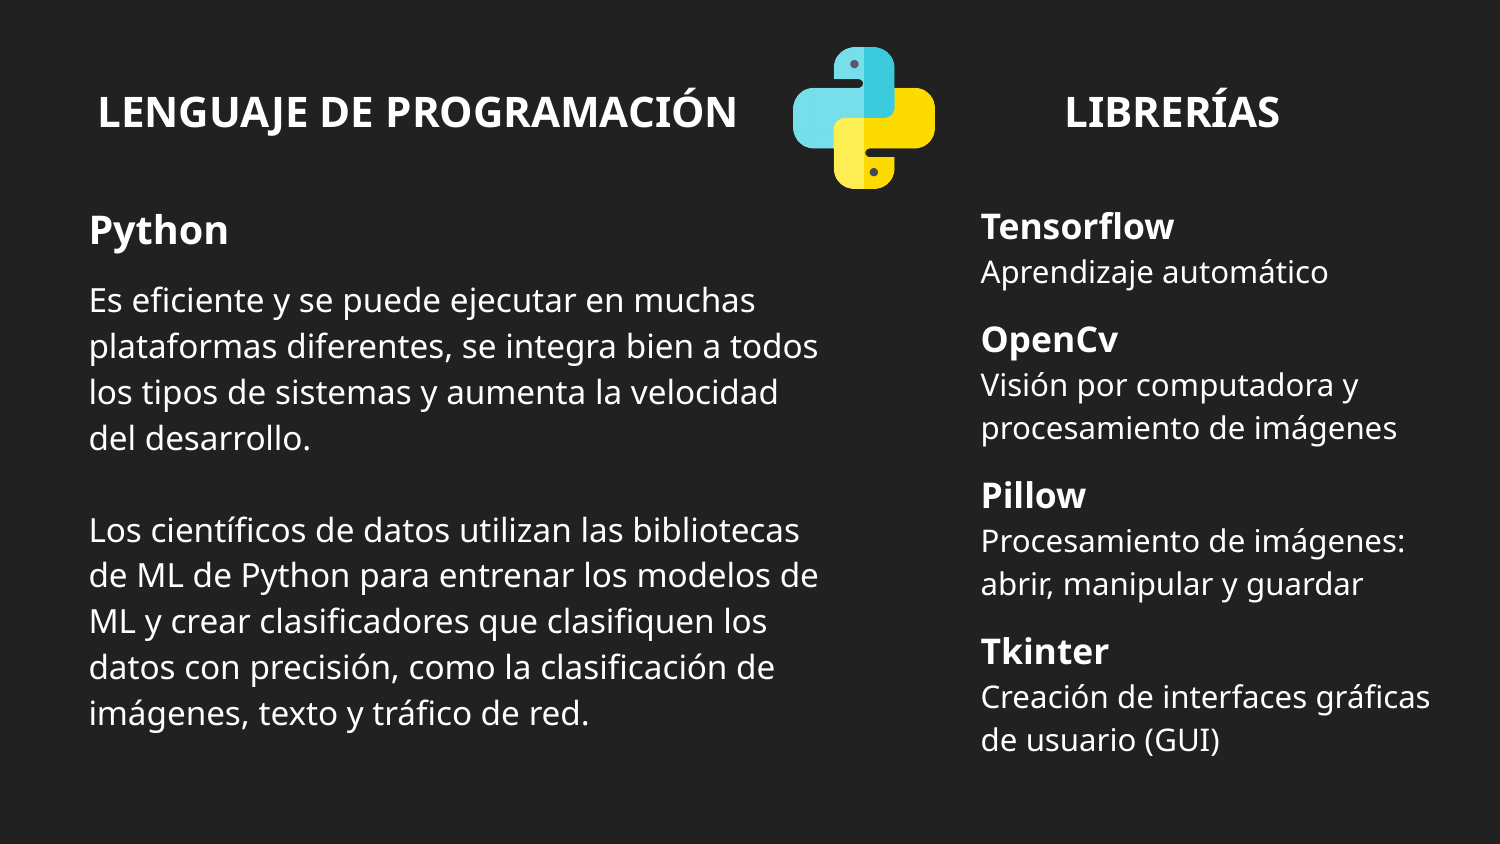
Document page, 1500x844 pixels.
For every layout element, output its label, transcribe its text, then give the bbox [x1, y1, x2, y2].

picture [793, 47, 935, 189]
text_box LENGUAJE DE PROGRAMACIÓN [73, 70, 763, 165]
text_box Python Es eficiente y se puede ejecutar en muchas plataformas diferentes, se integra bien a todos los tipos de sistemas y aumenta la velocidad del desarrollo. Los científicos de datos utilizan las bibliotecas de ML de Python para entrenar los modelos de ML y crear clasificadores que clasifiquen los datos con precisión, como la clasificación de imágenes, texto y tráfico de red. [73, 182, 844, 794]
text_box Tensorflow Aprendizaje automático OpenCv Visión por computadora y procesamiento de imágenes Pillow Procesamiento de imágenes: abrir, manipular y guardar Tkinter Creación de interfaces gráficas de usuario (GUI) [965, 182, 1476, 840]
text_box LIBRERÍAS [952, 70, 1393, 165]
